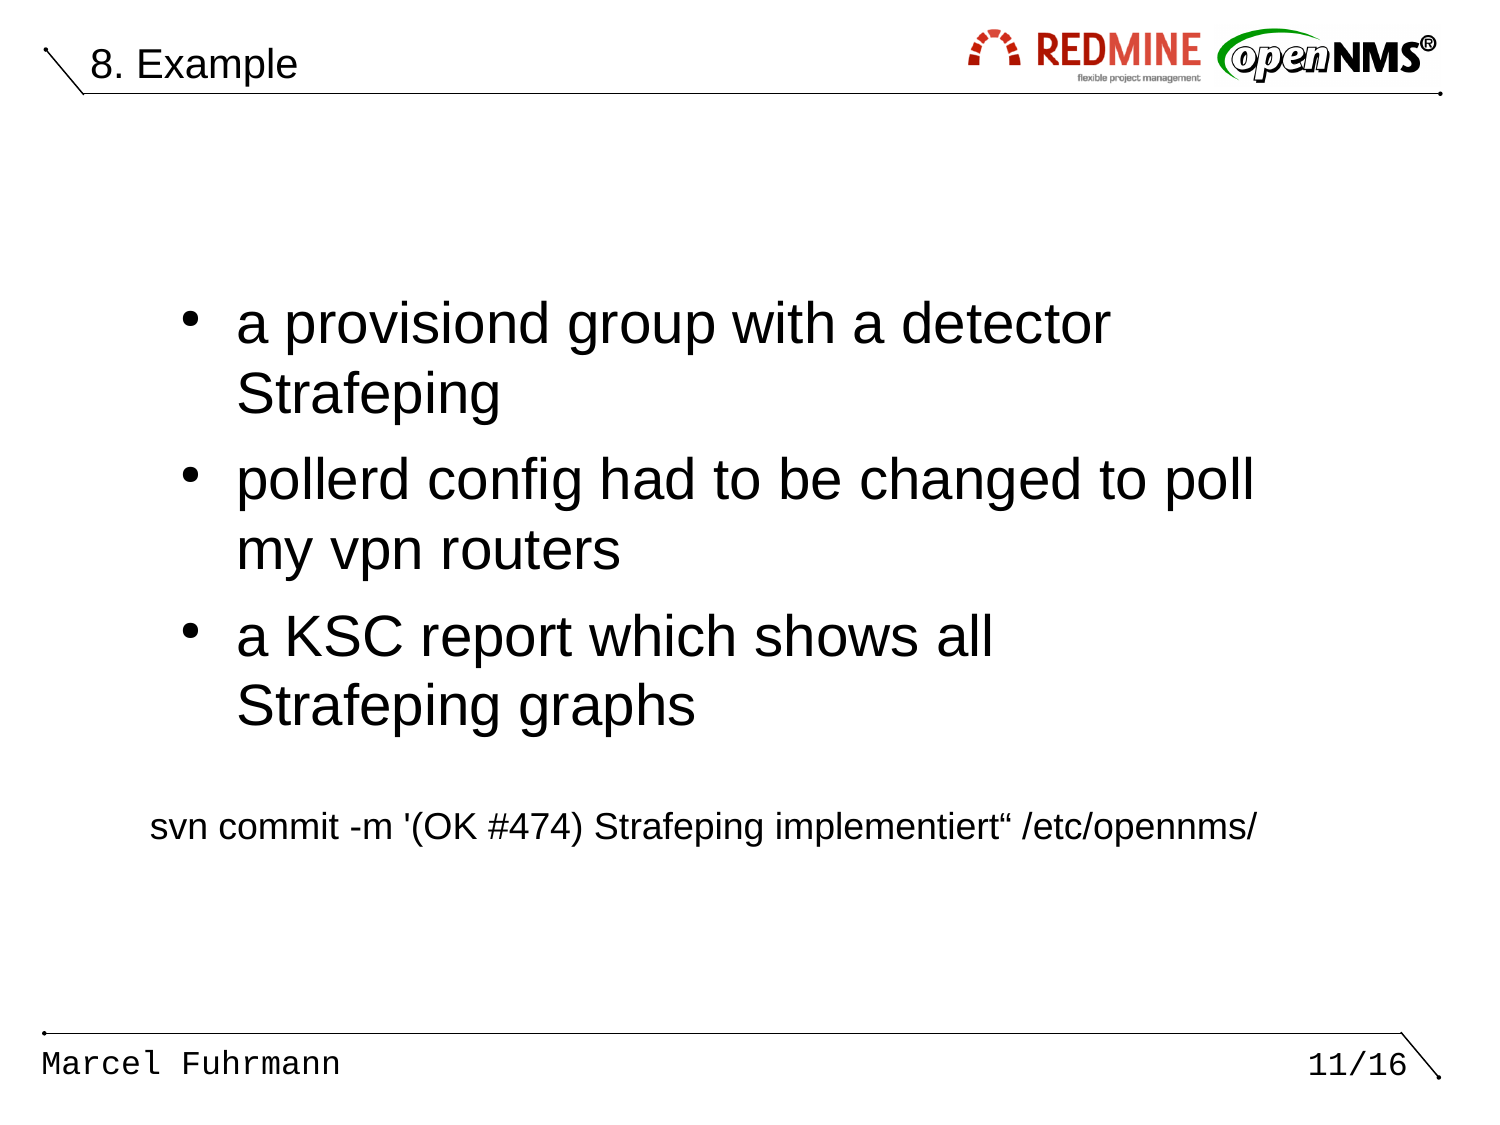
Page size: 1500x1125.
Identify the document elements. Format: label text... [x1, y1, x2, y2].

text_box svn commit -m '(OK #474) Strafeping implementiert“ /etc/opennms/ [135, 795, 1396, 855]
list a provisiond group with a detector Strafeping pollerd config had to be changed to poll my vpn routers a KSC report which shows all Strafeping graphs [180, 285, 1261, 766]
title 8. Example [90, 29, 691, 94]
picture [960, 21, 1441, 88]
